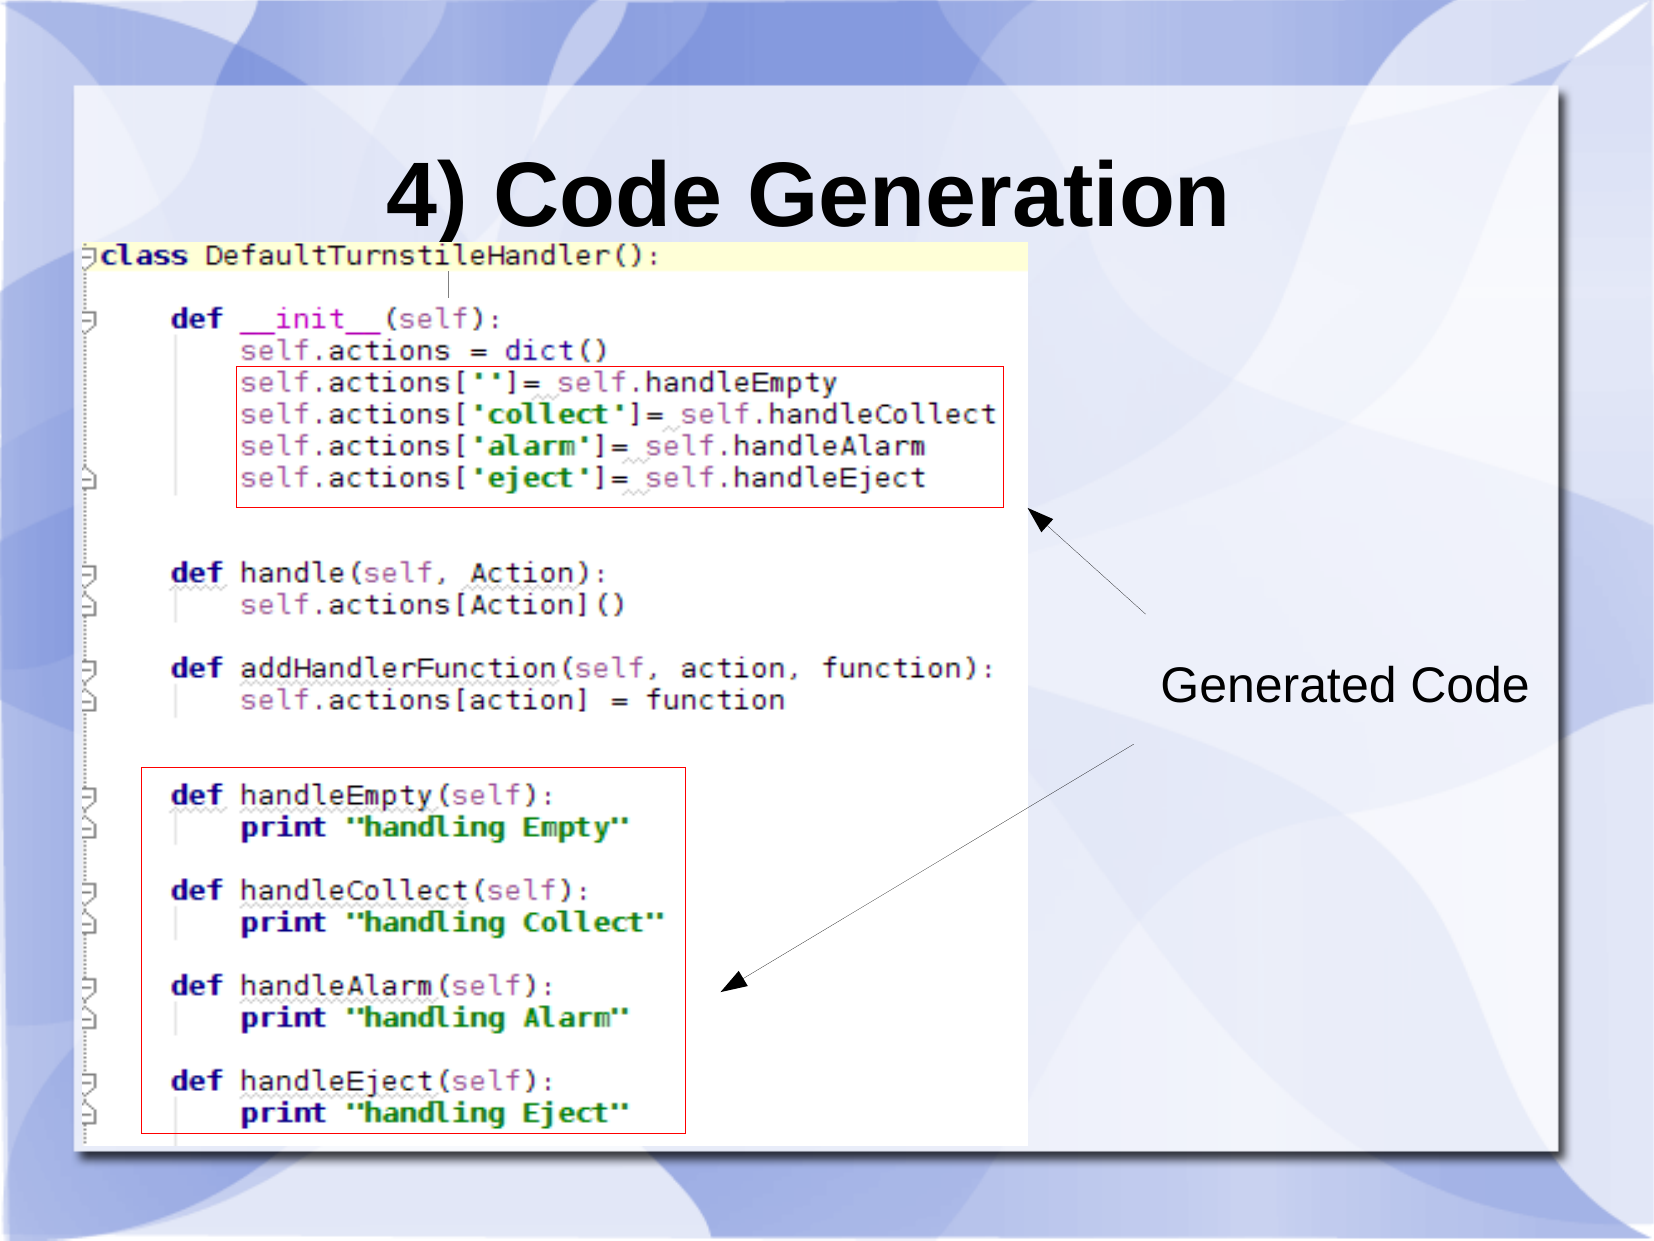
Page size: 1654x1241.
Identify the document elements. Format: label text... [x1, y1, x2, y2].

text_box Generated Code [1145, 649, 1545, 721]
picture [0, 0, 1654, 1241]
title 4) Code Generation [82, 90, 1536, 298]
